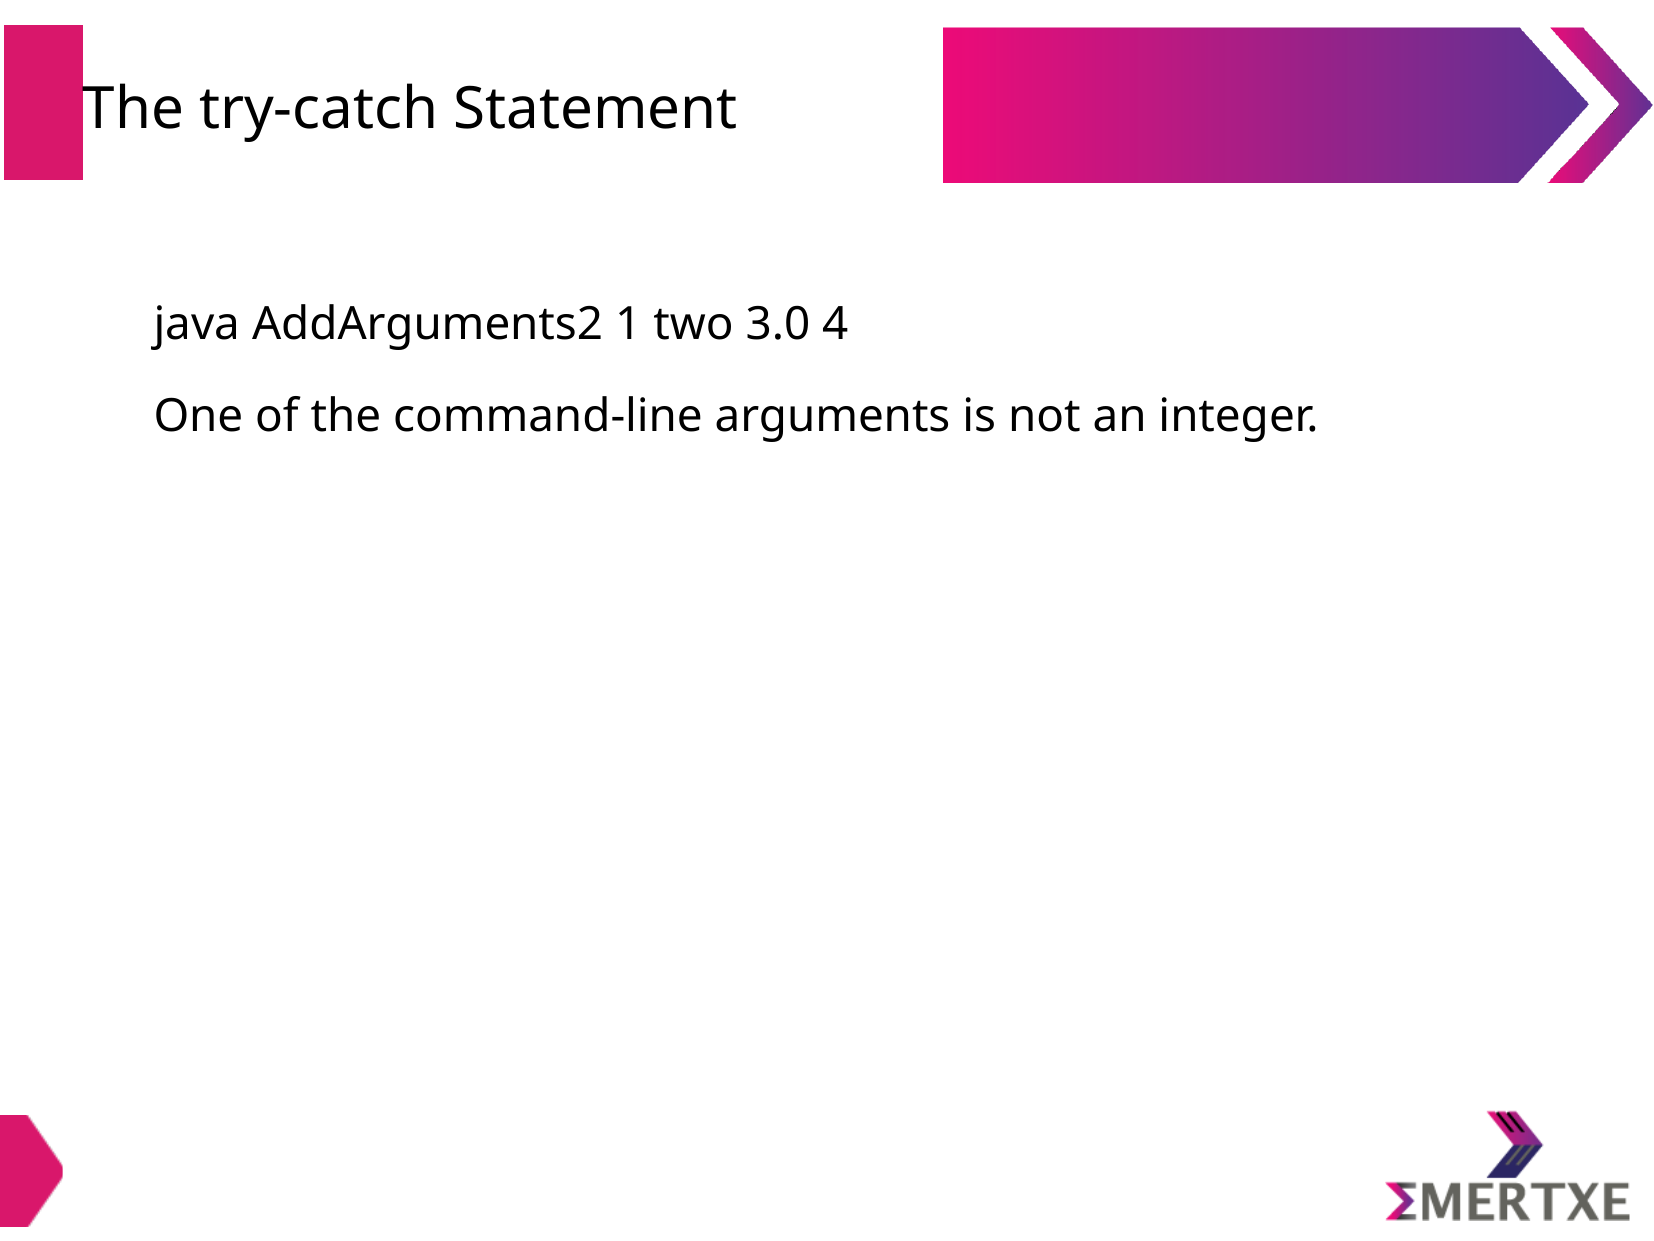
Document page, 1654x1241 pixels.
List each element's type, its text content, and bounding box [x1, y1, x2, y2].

picture [1571, 27, 1653, 183]
list java AddArguments2 1 two 3.0 4 One of the command-line arguments is not an integer. [82, 290, 1571, 1010]
title The try-catch Statement [82, 2, 1571, 210]
picture [1385, 1107, 1631, 1221]
